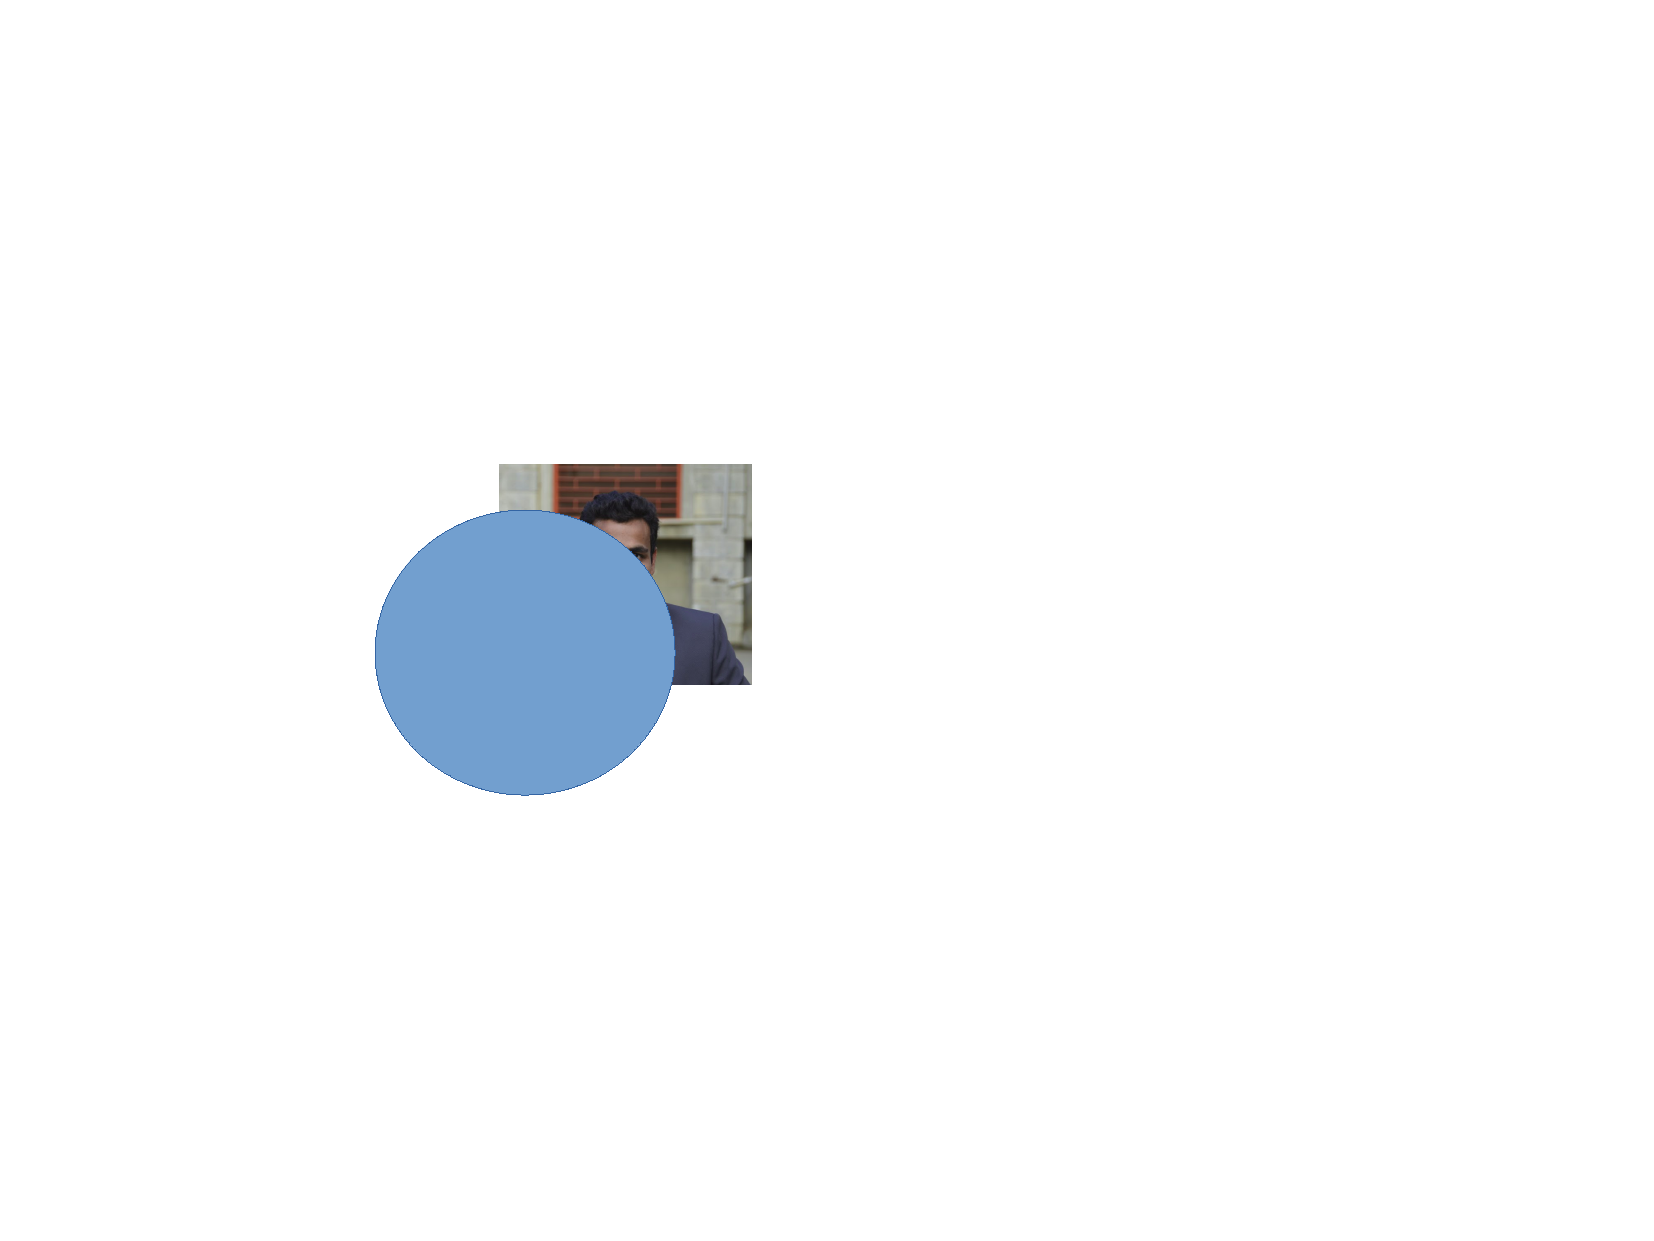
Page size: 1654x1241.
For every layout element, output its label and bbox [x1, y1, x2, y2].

text_box [375, 510, 676, 796]
picture [499, 464, 752, 685]
